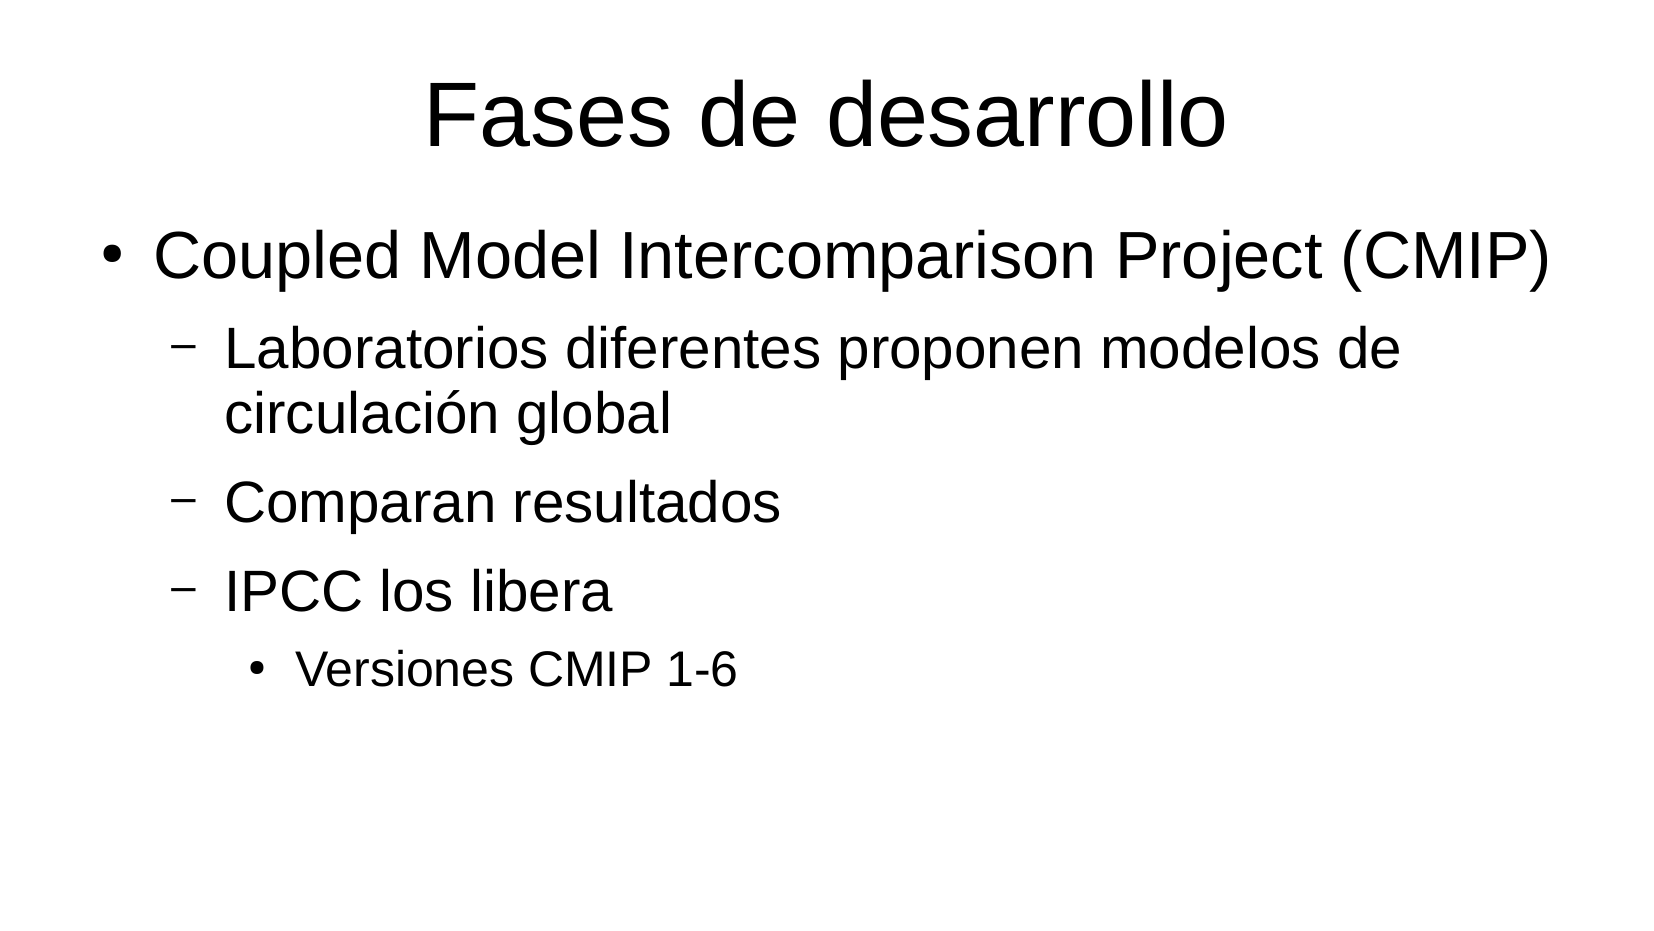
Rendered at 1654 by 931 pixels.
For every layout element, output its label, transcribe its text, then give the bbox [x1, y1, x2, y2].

list Coupled Model Intercomparison Project (CMIP) Laboratorios diferentes proponen modelos de circulación global Comparan resultados IPCC los libera Versiones CMIP 1-6 [82, 217, 1571, 758]
title Fases de desarrollo [82, 37, 1571, 193]
